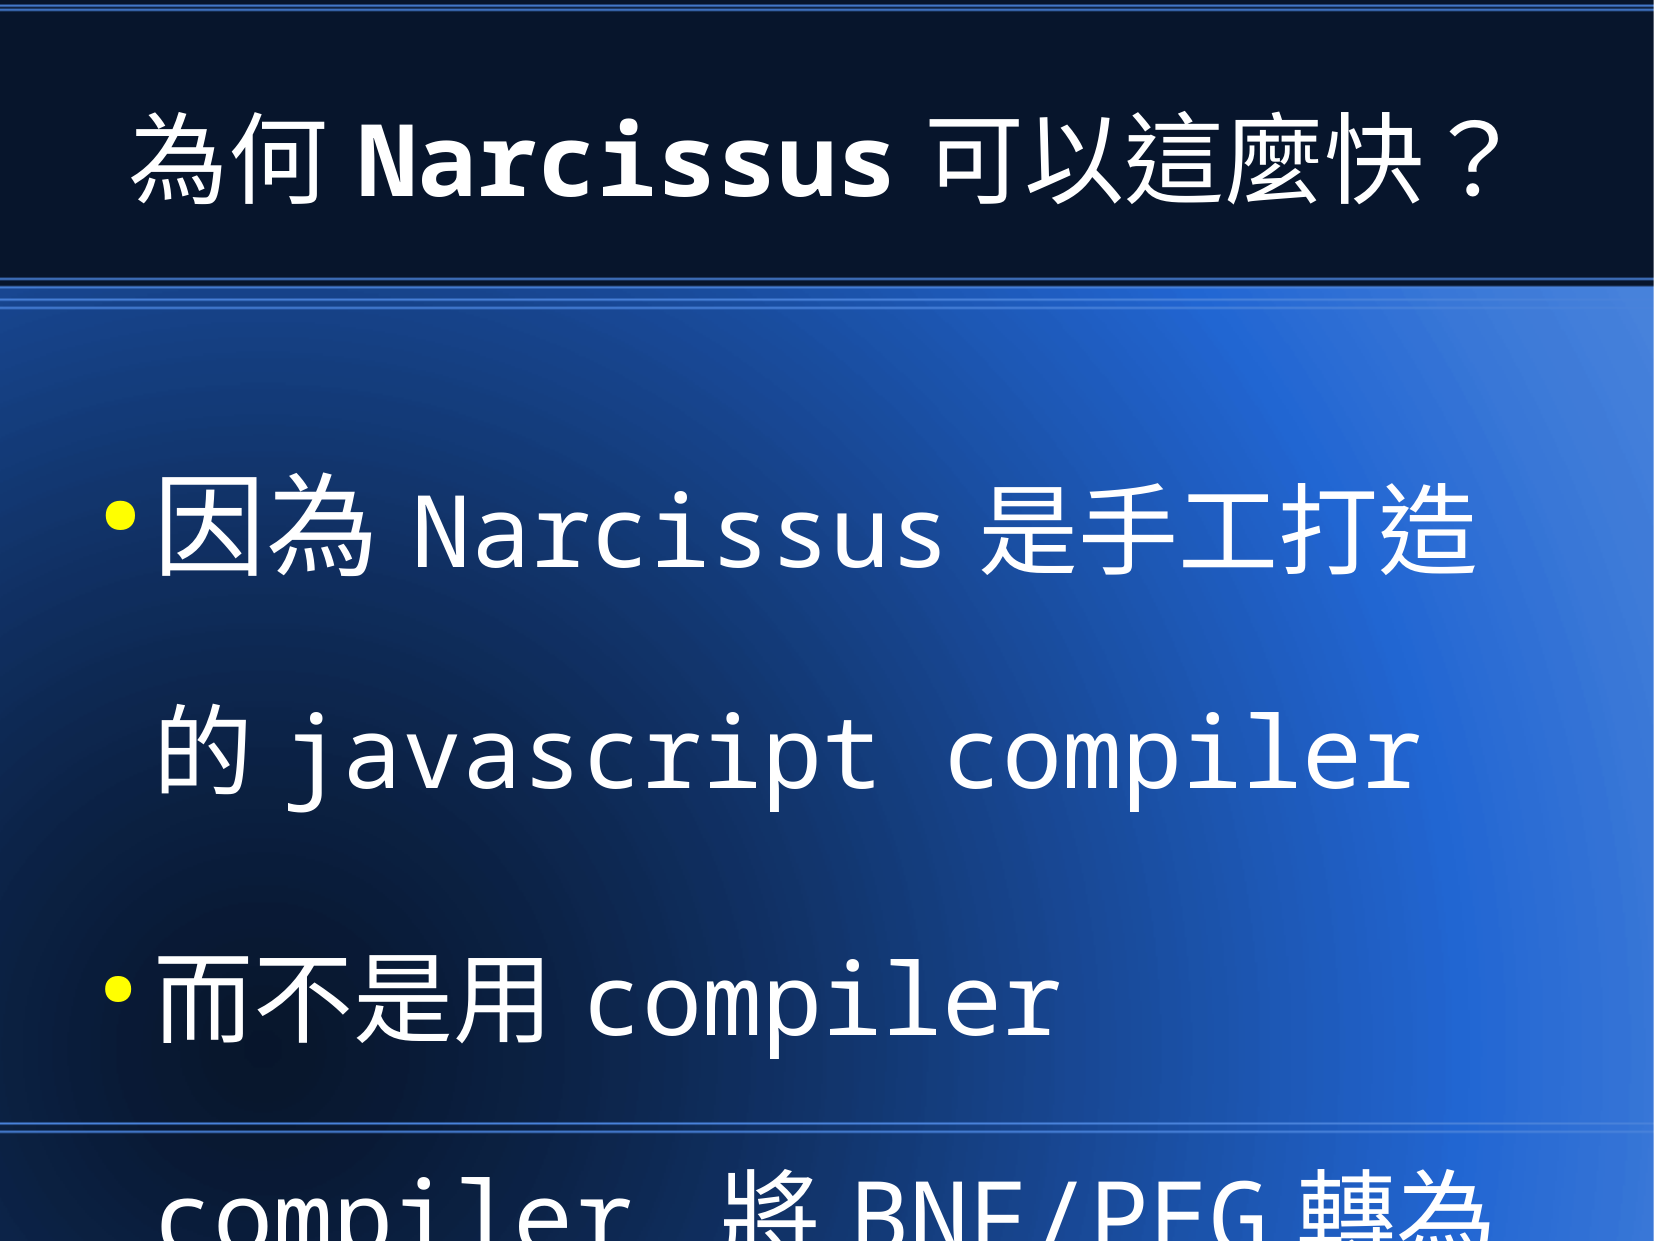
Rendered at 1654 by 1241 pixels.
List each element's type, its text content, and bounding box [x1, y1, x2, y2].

list 因為Narcissus是手工打造的javascript compiler 而不是用compiler compiler 將BNF/PEG轉為compiler 的 [82, 355, 1571, 1241]
title 為何Narcissus可以這麼快？ [82, 49, 1571, 257]
picture [0, 0, 1654, 1241]
